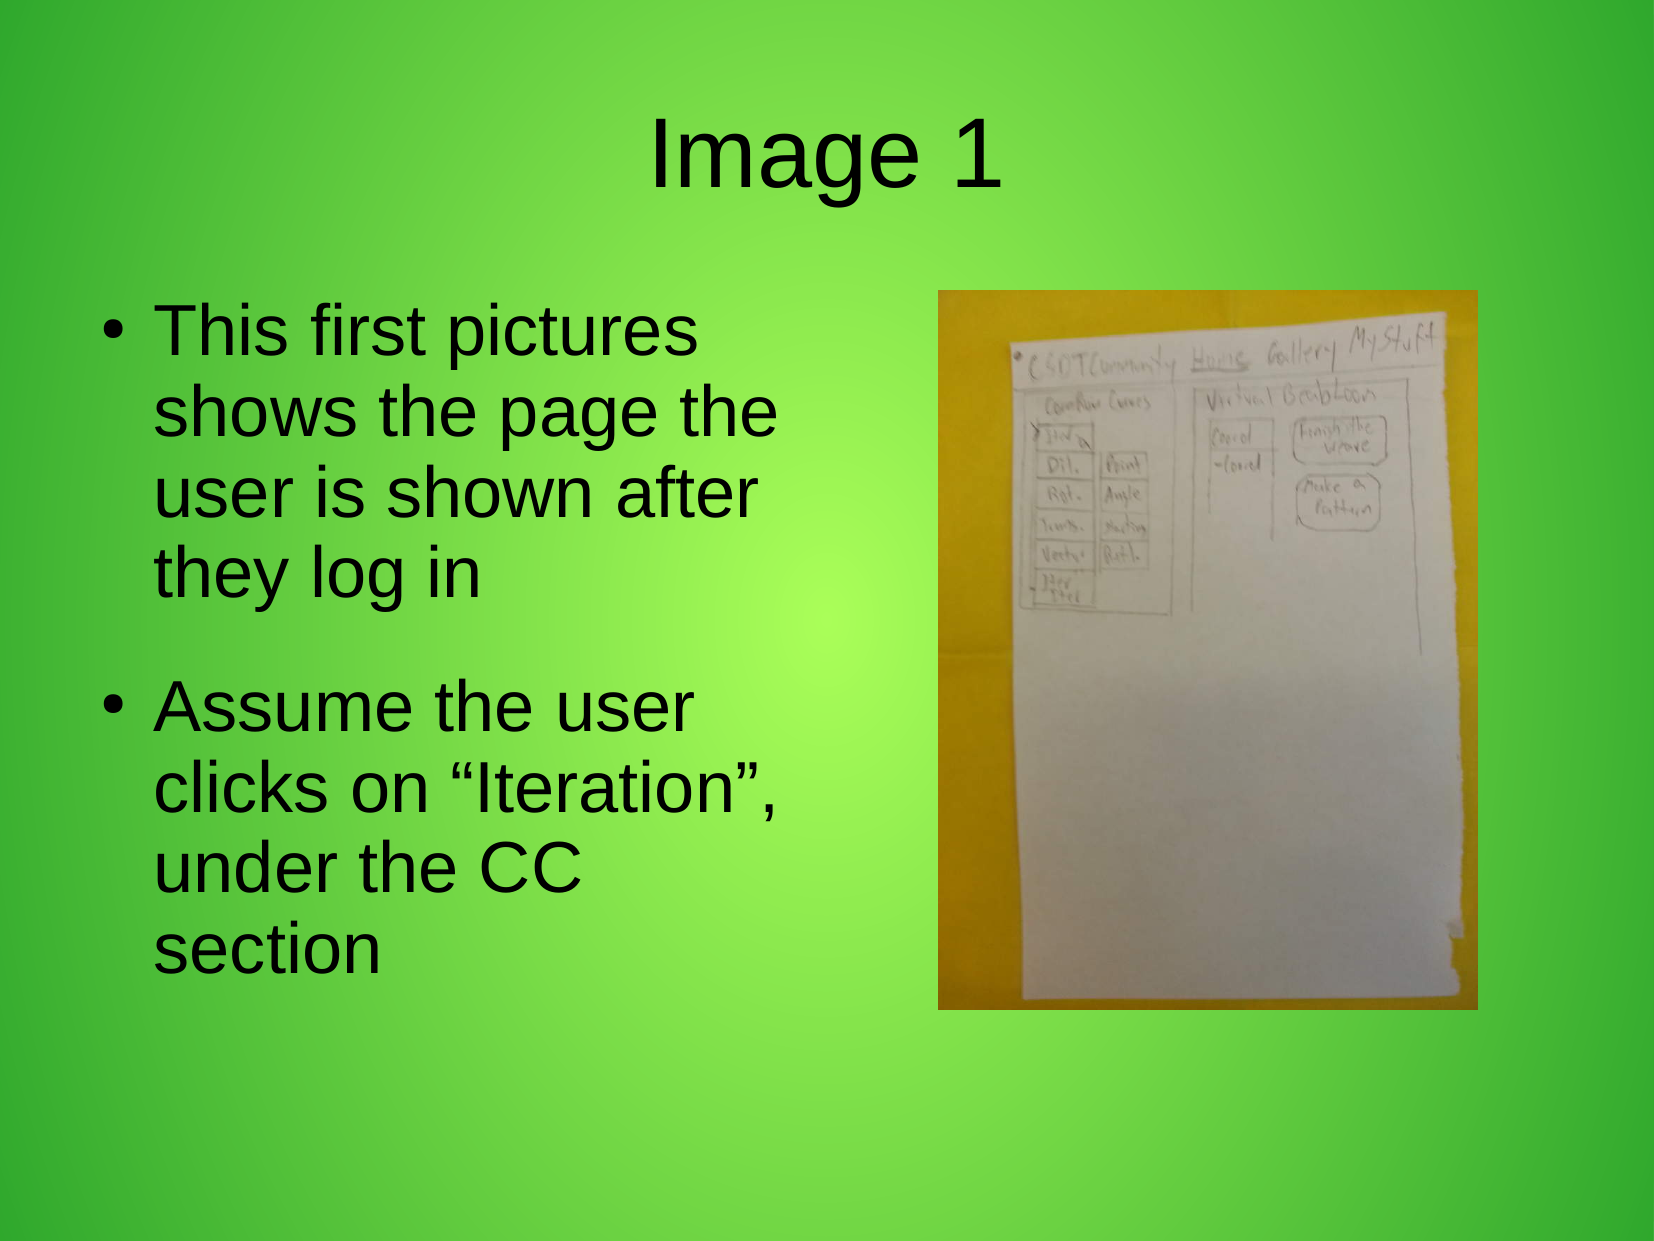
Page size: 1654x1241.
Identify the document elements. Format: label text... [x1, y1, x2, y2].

title Image 1 [82, 49, 1571, 257]
list Assume the user clicks on “Iteration”, under the CC section [82, 665, 809, 1009]
list This first pictures shows the page the user is shown after they log in [82, 290, 809, 634]
picture [938, 290, 1478, 1010]
